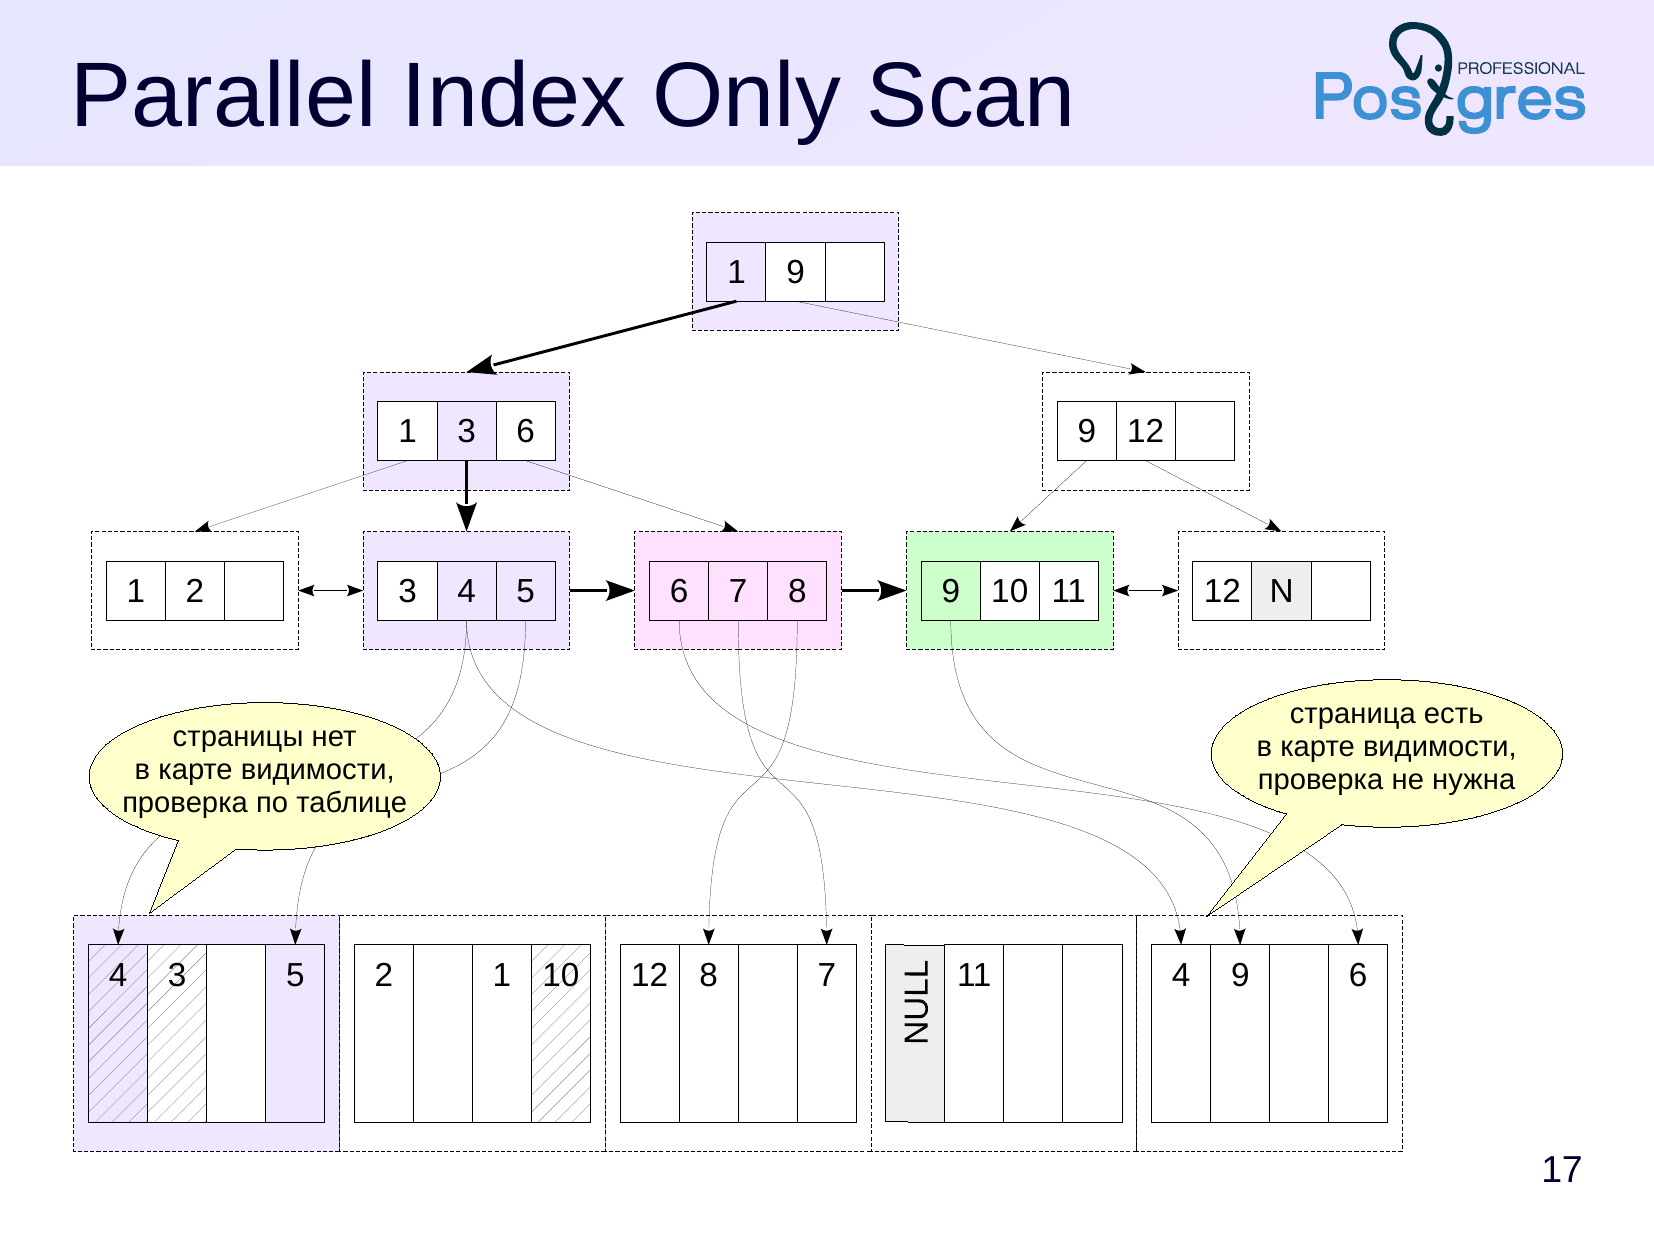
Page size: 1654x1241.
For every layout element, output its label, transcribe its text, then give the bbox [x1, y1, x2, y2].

text_box 4 [1151, 944, 1210, 1123]
text_box 3 [377, 561, 437, 621]
text_box 1 [472, 944, 531, 1123]
text_box 1 [706, 242, 765, 302]
text_box [692, 302, 899, 331]
text_box [73, 915, 1403, 1152]
text_box [363, 531, 570, 650]
text_box 2 [354, 944, 413, 1123]
text_box [91, 531, 299, 650]
text_box [1042, 372, 1250, 491]
text_box 9 [921, 561, 980, 621]
text_box 6 [649, 561, 708, 621]
text_box [739, 621, 797, 650]
text_box [468, 461, 570, 491]
text_box NULL [885, 944, 945, 1123]
text_box 6 [496, 401, 556, 461]
text_box 3 [147, 944, 206, 1123]
text_box страницы нет в карте видимости, проверка по таблице [89, 702, 441, 914]
text_box 8 [767, 561, 827, 621]
text_box 6 [1328, 944, 1388, 1123]
text_box 5 [265, 944, 325, 1123]
text_box [363, 461, 465, 491]
text_box 9 [1210, 944, 1269, 1123]
text_box 12 [1192, 561, 1251, 621]
text_box страница есть в карте видимости, проверка не нужна [1206, 679, 1563, 917]
text_box [363, 372, 570, 475]
text_box [634, 531, 842, 650]
text_box [680, 621, 738, 650]
text_box 1 [377, 401, 437, 461]
text_box 3 [437, 401, 496, 461]
text_box 5 [496, 561, 556, 621]
text_box N [1251, 561, 1312, 621]
text_box 12 [620, 944, 679, 1123]
text_box [1178, 531, 1385, 650]
text_box 1 [106, 561, 165, 621]
text_box 9 [1057, 401, 1116, 461]
text_box 7 [708, 561, 767, 621]
text_box [467, 621, 525, 650]
title Parallel Index Only Scan [70, 43, 1291, 147]
text_box 11 [944, 944, 1003, 1123]
text_box [465, 638, 470, 650]
text_box 7 [797, 944, 857, 1123]
text_box 4 [88, 944, 147, 1123]
text_box 2 [165, 561, 224, 621]
text_box 10 [980, 561, 1039, 621]
text_box [906, 531, 1114, 650]
text_box [1055, 461, 1201, 491]
text_box 10 [531, 944, 591, 1123]
text_box 12 [1116, 401, 1175, 461]
text_box 4 [437, 561, 496, 621]
text_box [1178, 915, 1239, 944]
text_box 11 [1039, 561, 1099, 621]
text_box [692, 212, 899, 321]
text_box 8 [679, 944, 738, 1123]
text_box 9 [765, 242, 825, 302]
